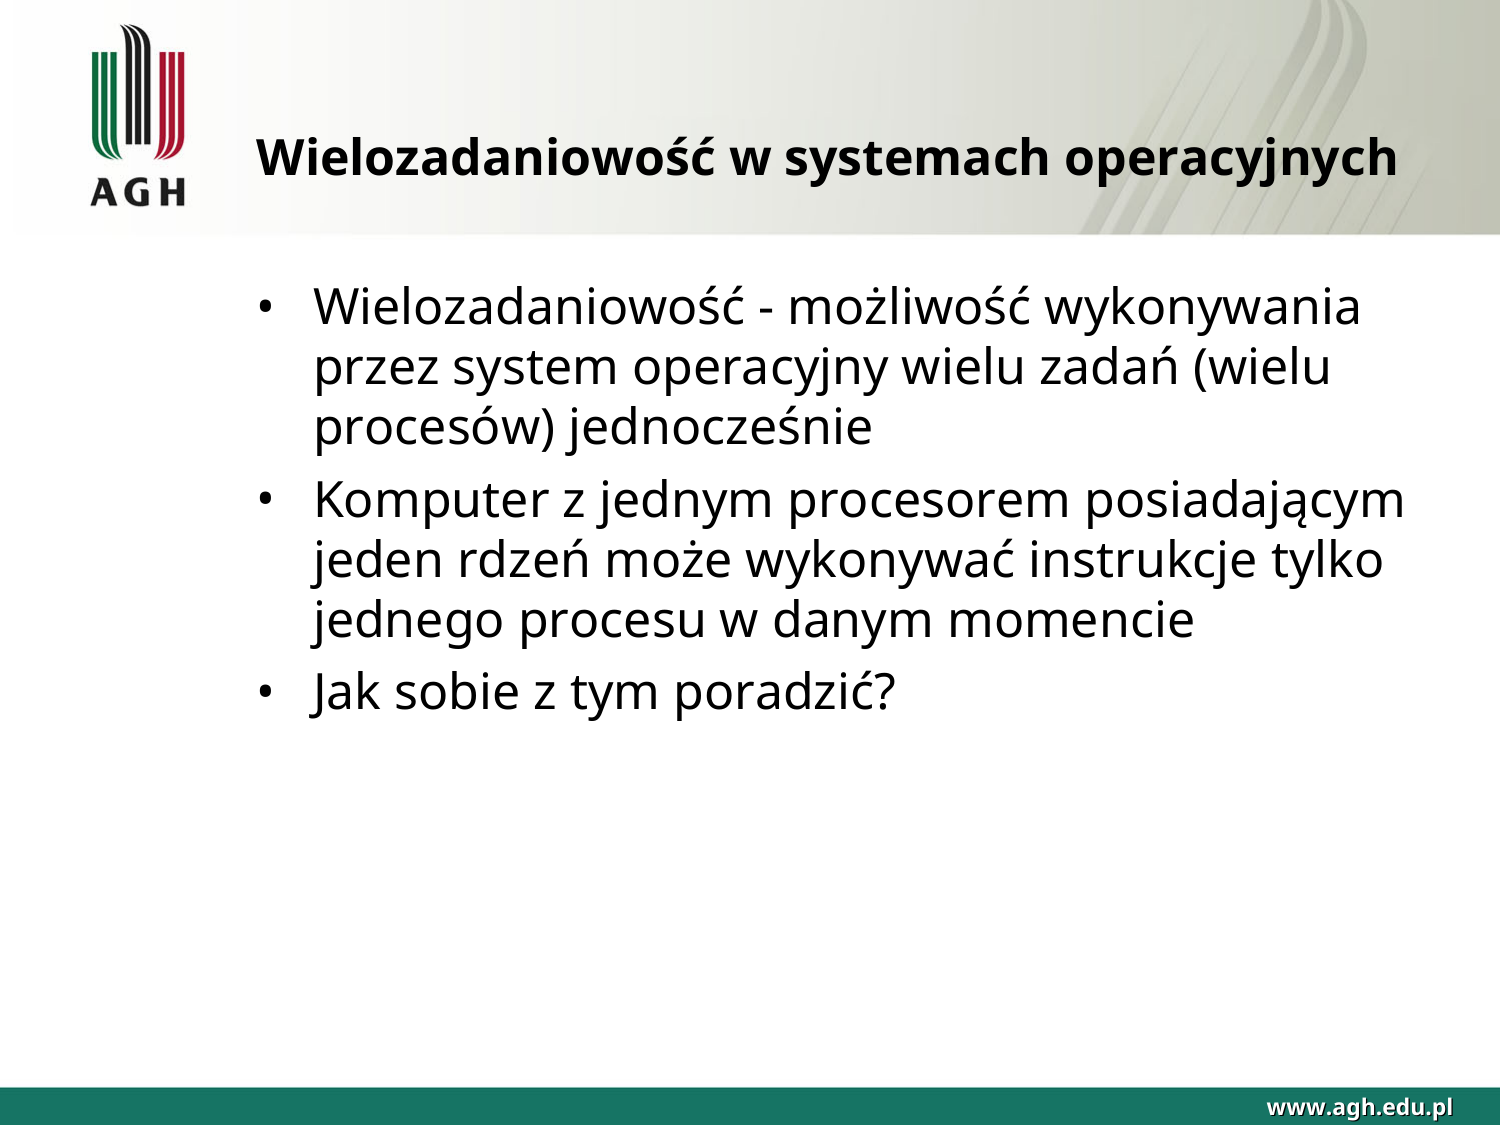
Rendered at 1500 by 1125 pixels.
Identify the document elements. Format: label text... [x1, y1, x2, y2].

list Wielozadaniowość - możliwość wykonywania przez system operacyjny wielu zadań (wielu procesów) jednocześnie Komputer z jednym procesorem posiadającym jeden rdzeń może wykonywać instrukcje tylko jednego procesu w danym momencie Jak sobie z tym poradzić? [242, 267, 1425, 1005]
picture [0, 0, 1500, 1125]
text_box www.agh.edu.pl [1251, 1084, 1500, 1125]
title Wielozadaniowość w systemach operacyjnych [242, 78, 1425, 233]
